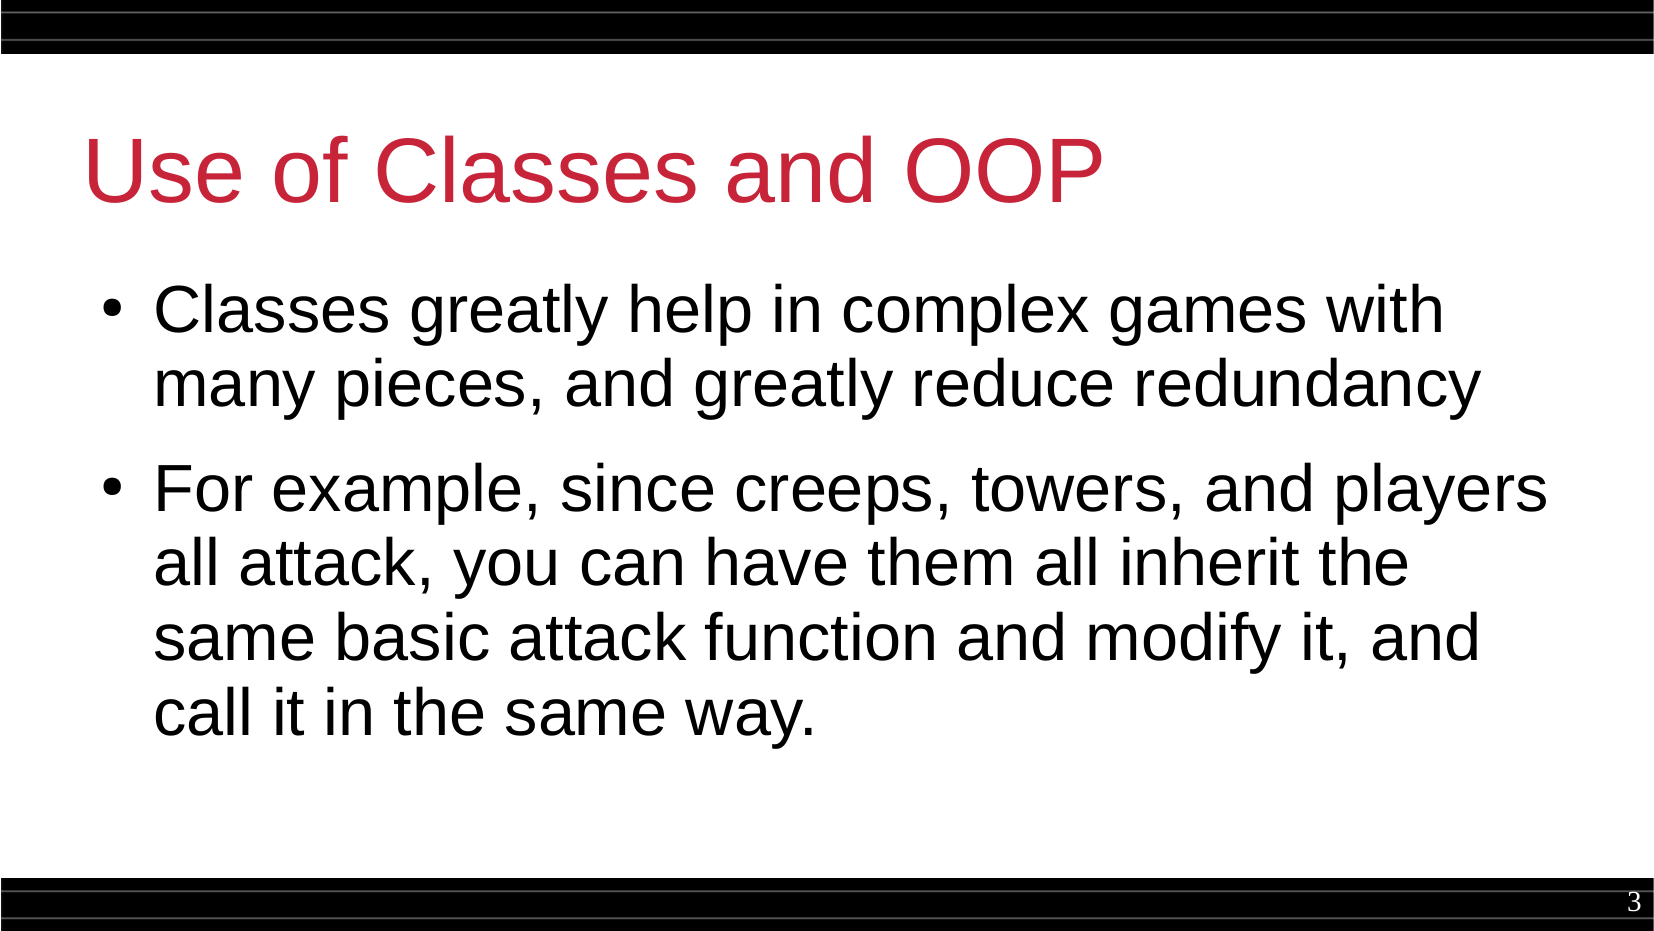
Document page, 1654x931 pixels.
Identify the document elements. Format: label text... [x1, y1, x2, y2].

picture [1, 0, 1654, 54]
picture [1, 878, 1654, 931]
text_box [82, 271, 1571, 851]
title Use of Classes and OOP [82, 92, 1571, 249]
